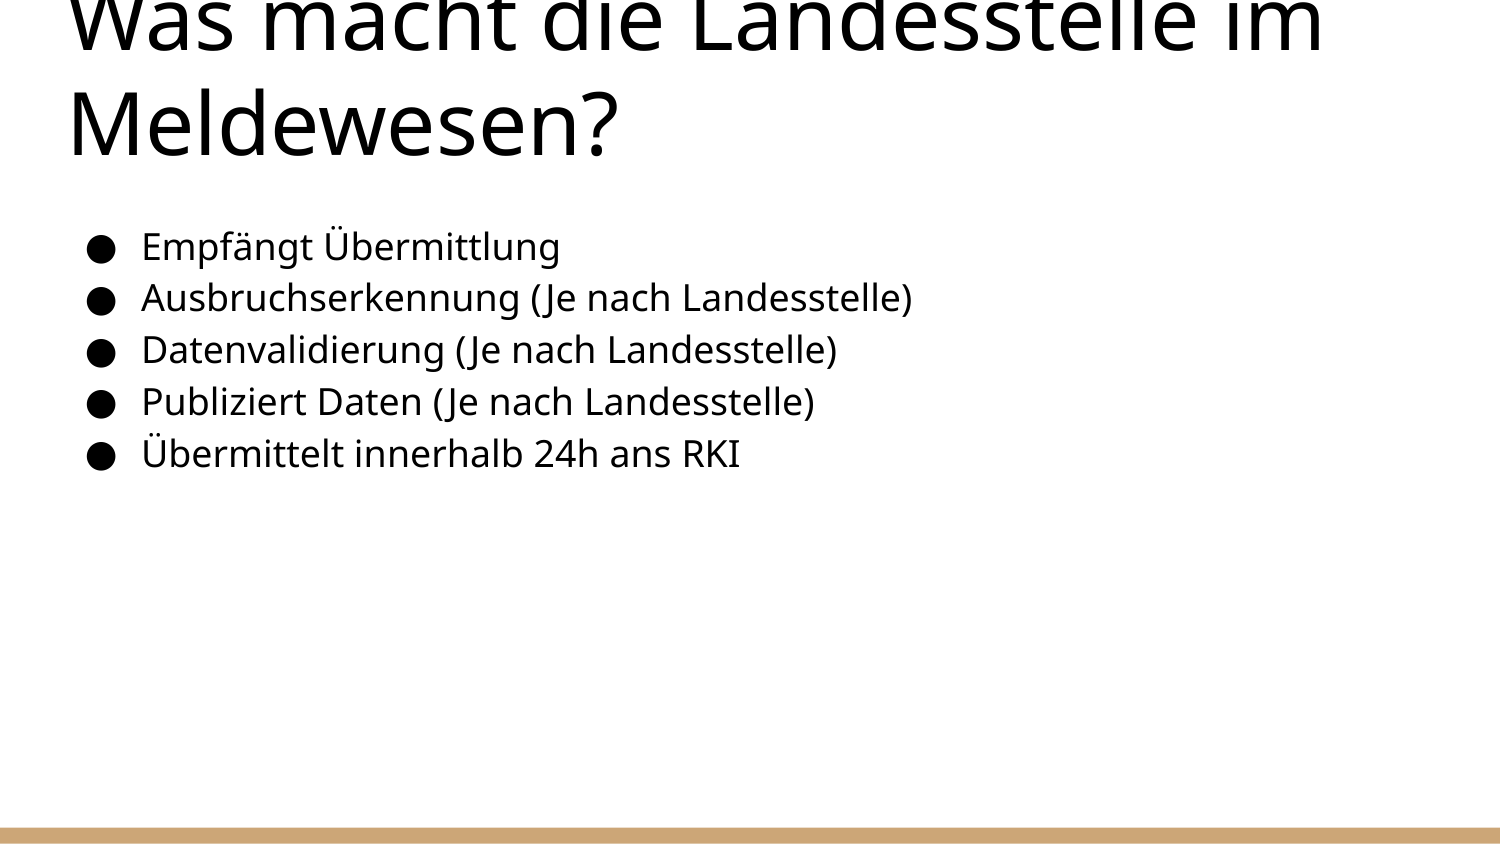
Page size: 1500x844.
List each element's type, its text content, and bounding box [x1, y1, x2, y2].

title Was macht die Landesstelle im Meldewesen? [51, 51, 1449, 189]
list Empfängt Übermittlung Ausbruchserkennung (Je nach Landesstelle) Datenvalidierung (Je nach Landesstelle) Publiziert Daten (Je nach Landesstelle) Übermittelt innerhalb 24h ans RKI [51, 200, 1449, 752]
